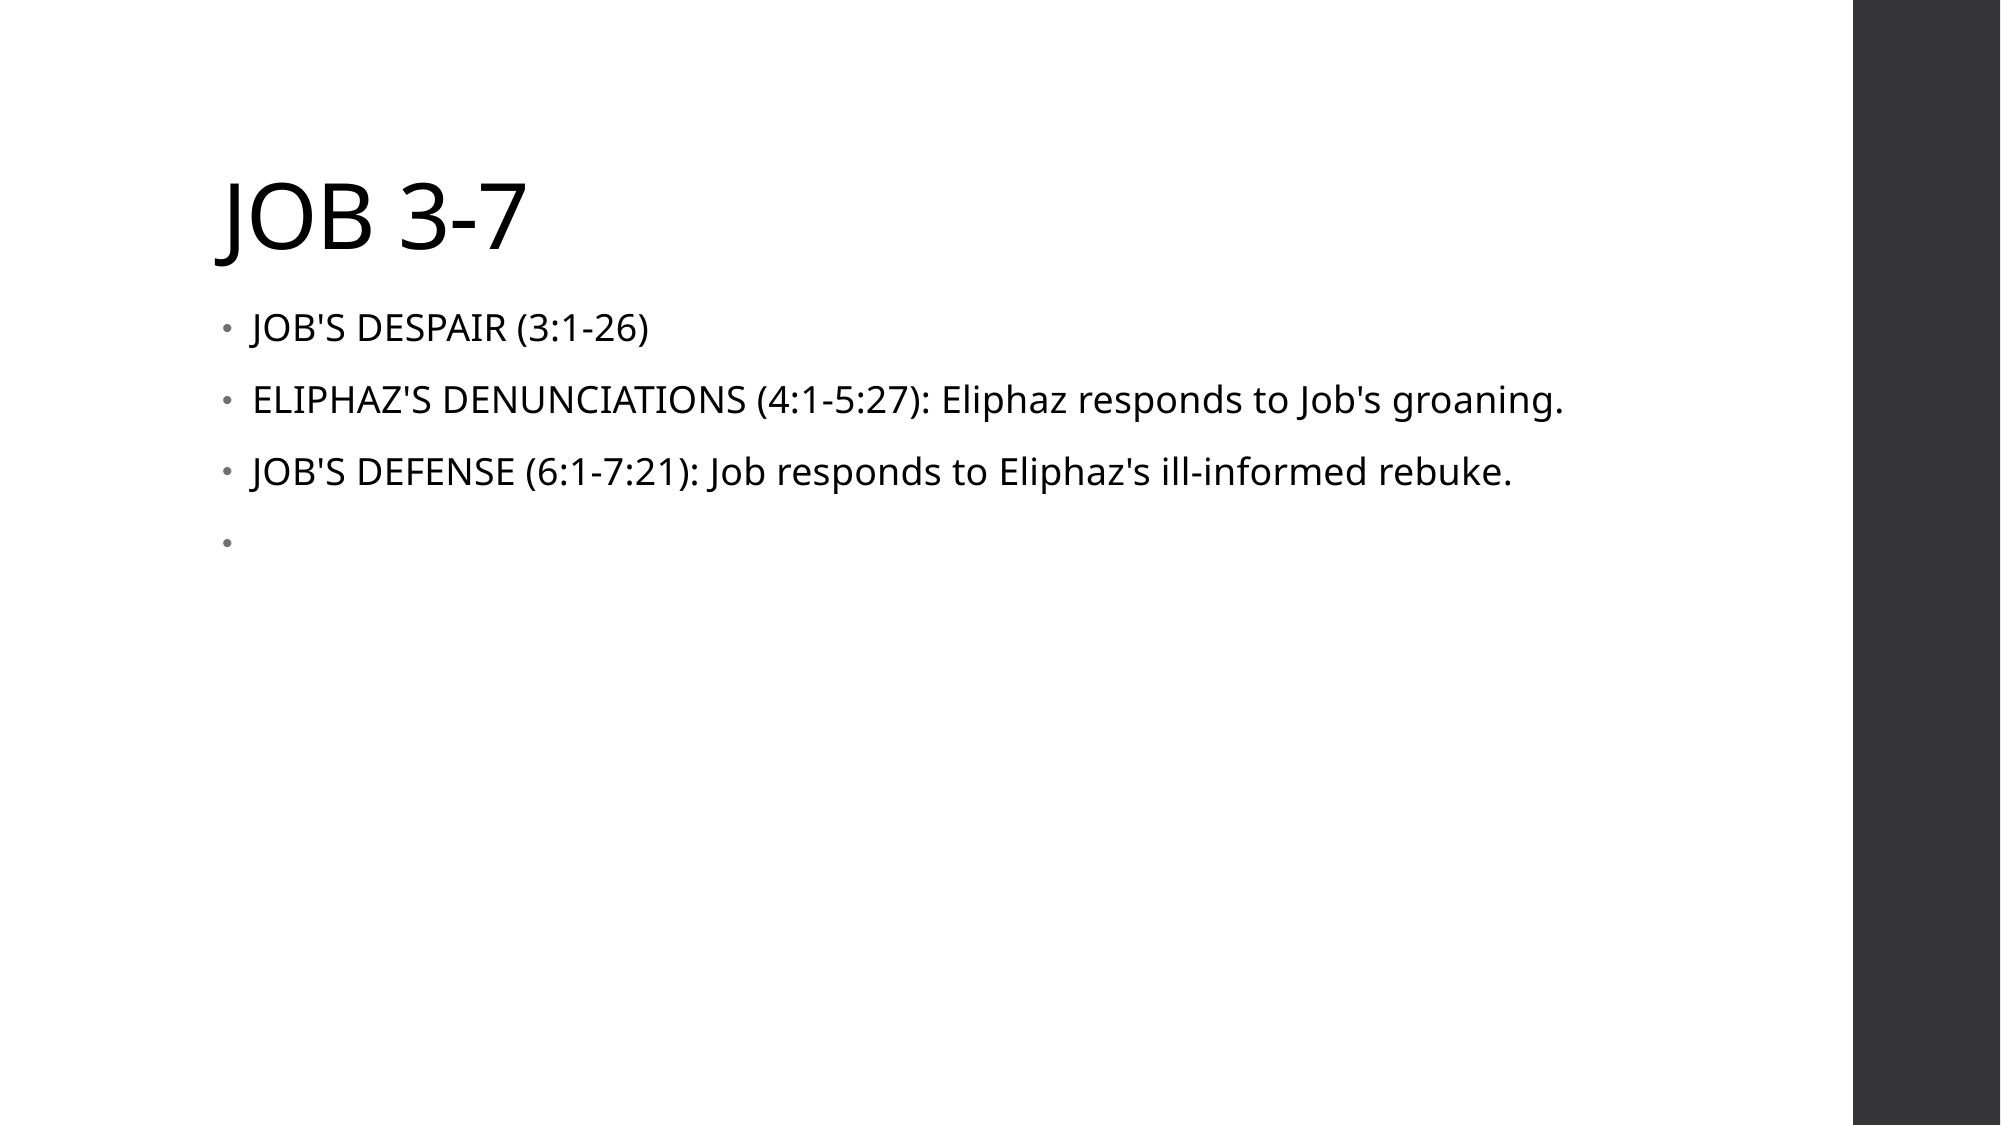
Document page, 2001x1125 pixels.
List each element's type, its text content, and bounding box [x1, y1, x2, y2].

list JOB'S DESPAIR (3:1-26) ELIPHAZ'S DENUNCIATIONS (4:1-5:27): Eliphaz responds to Job's groaning. JOB'S DEFENSE (6:1-7:21): Job responds to Eliphaz's ill-informed rebuke. [206, 299, 1617, 1014]
title JOB 3-7 [206, 60, 1797, 278]
